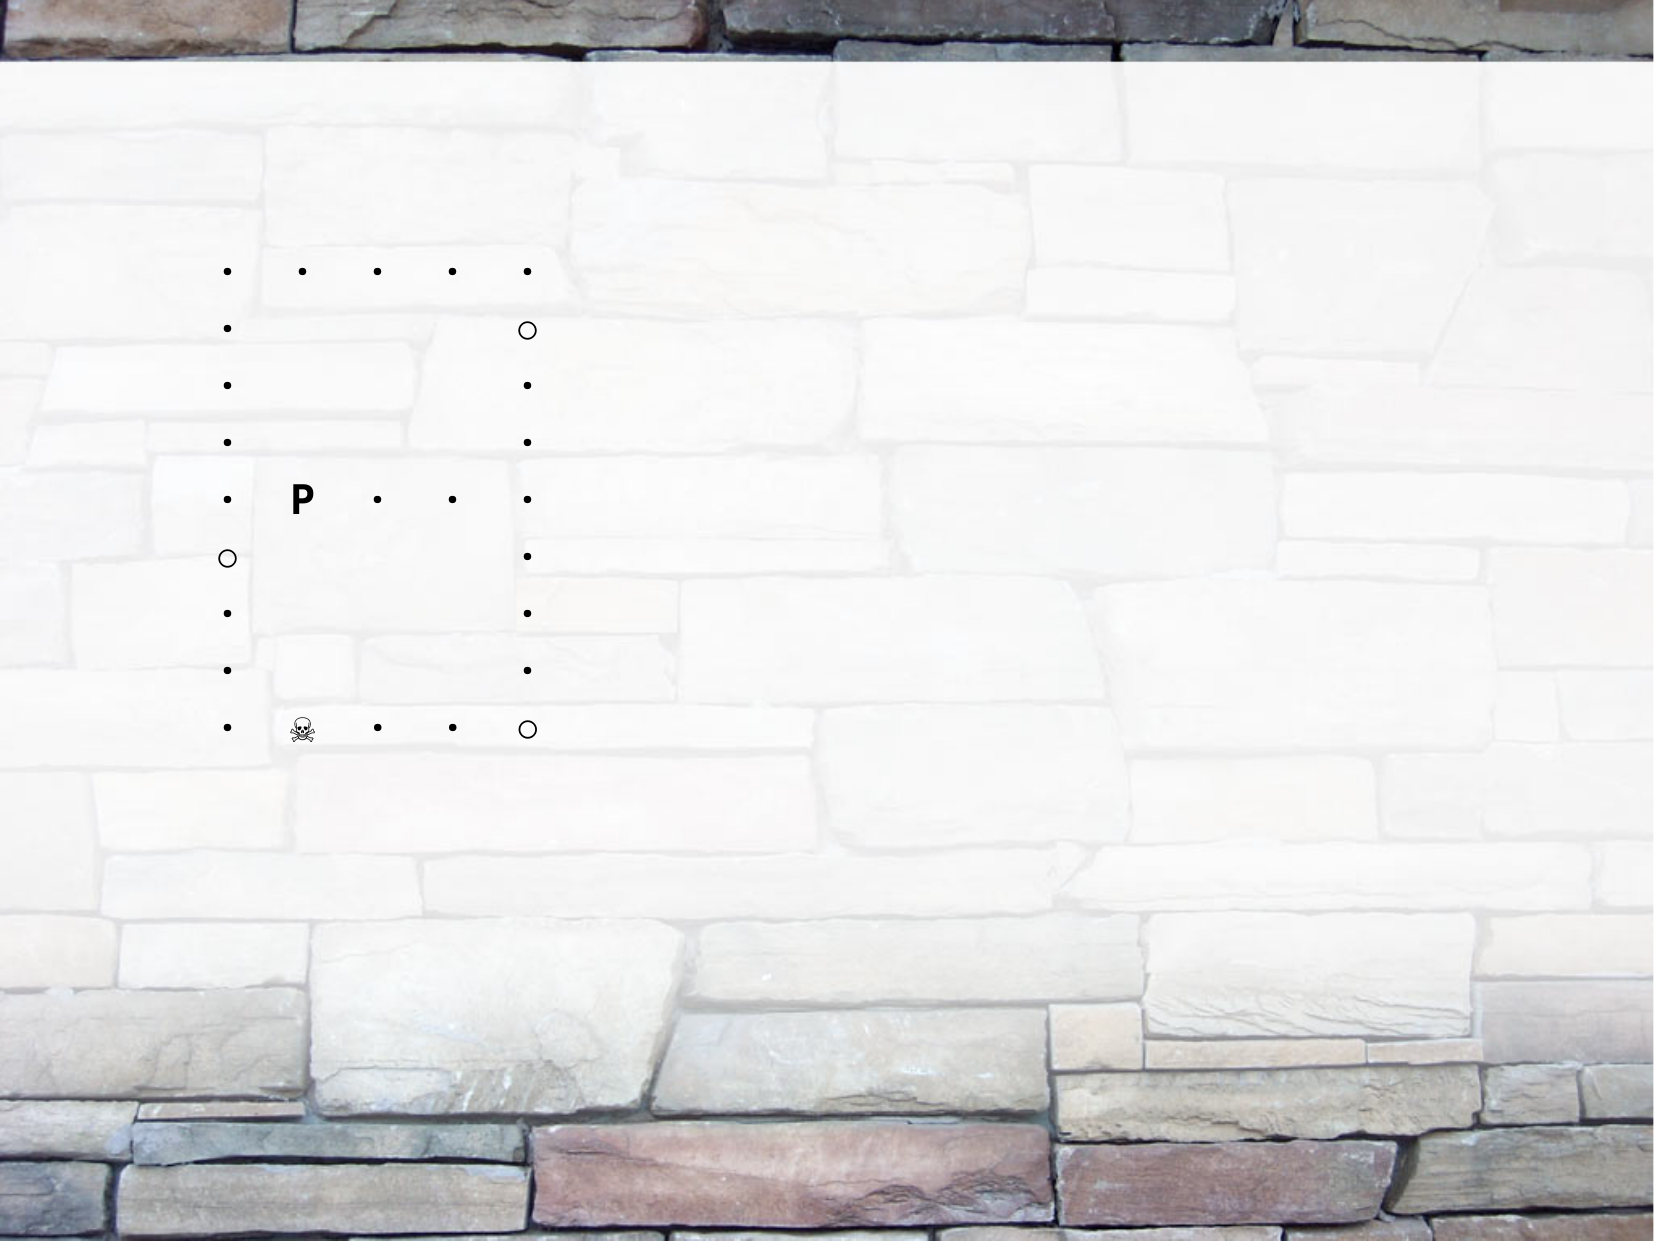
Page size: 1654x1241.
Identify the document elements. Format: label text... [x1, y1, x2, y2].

picture [0, 0, 1654, 1241]
subtitle · · · · · · ○ · · · · · P · · · ○ · · · · · · ☠ · · ○ [90, 45, 1571, 1066]
